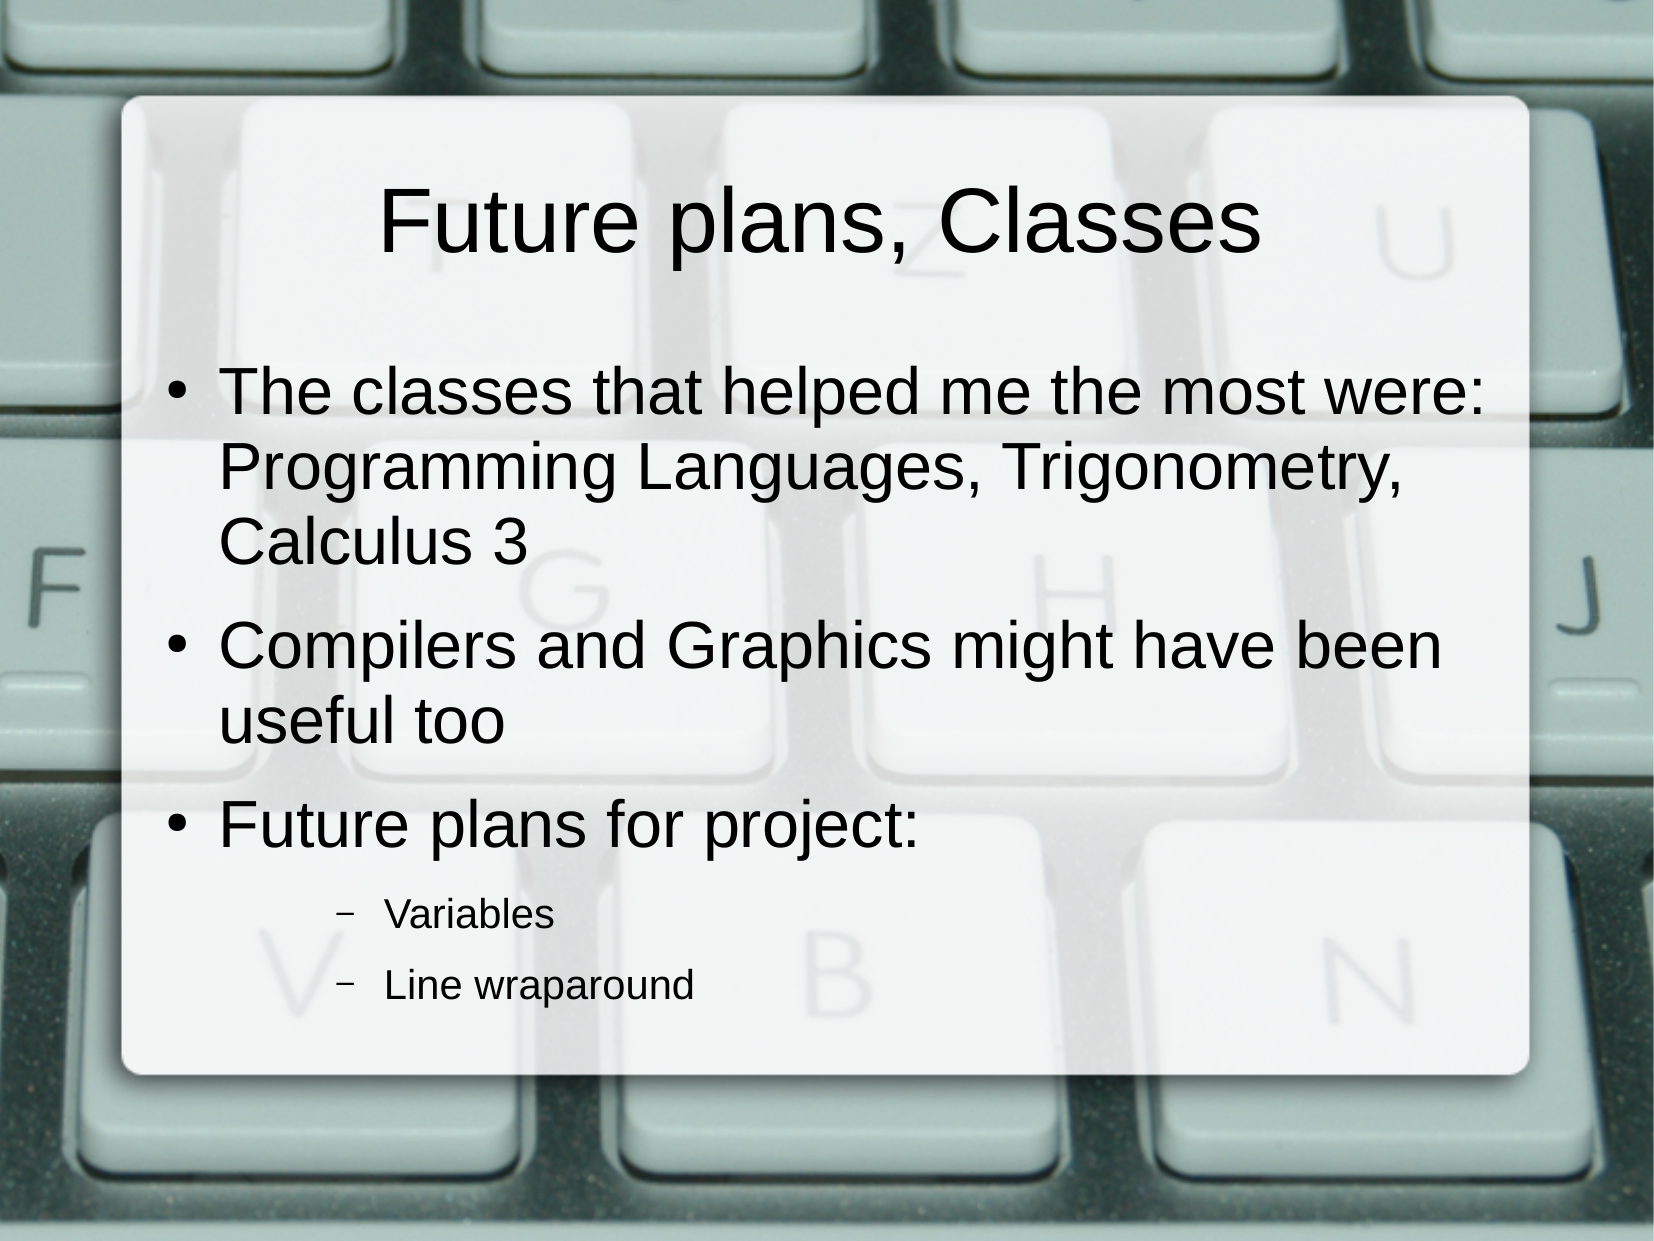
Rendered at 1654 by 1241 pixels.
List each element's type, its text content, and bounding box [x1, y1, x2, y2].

list The classes that helped me the most were: Programming Languages, Trigonometry, Calculus 3 Compilers and Graphics might have been useful too Future plans for project: Variables Line wraparound [147, 354, 1506, 1049]
title Future plans, Classes [135, 125, 1506, 318]
picture [0, 0, 1654, 1241]
